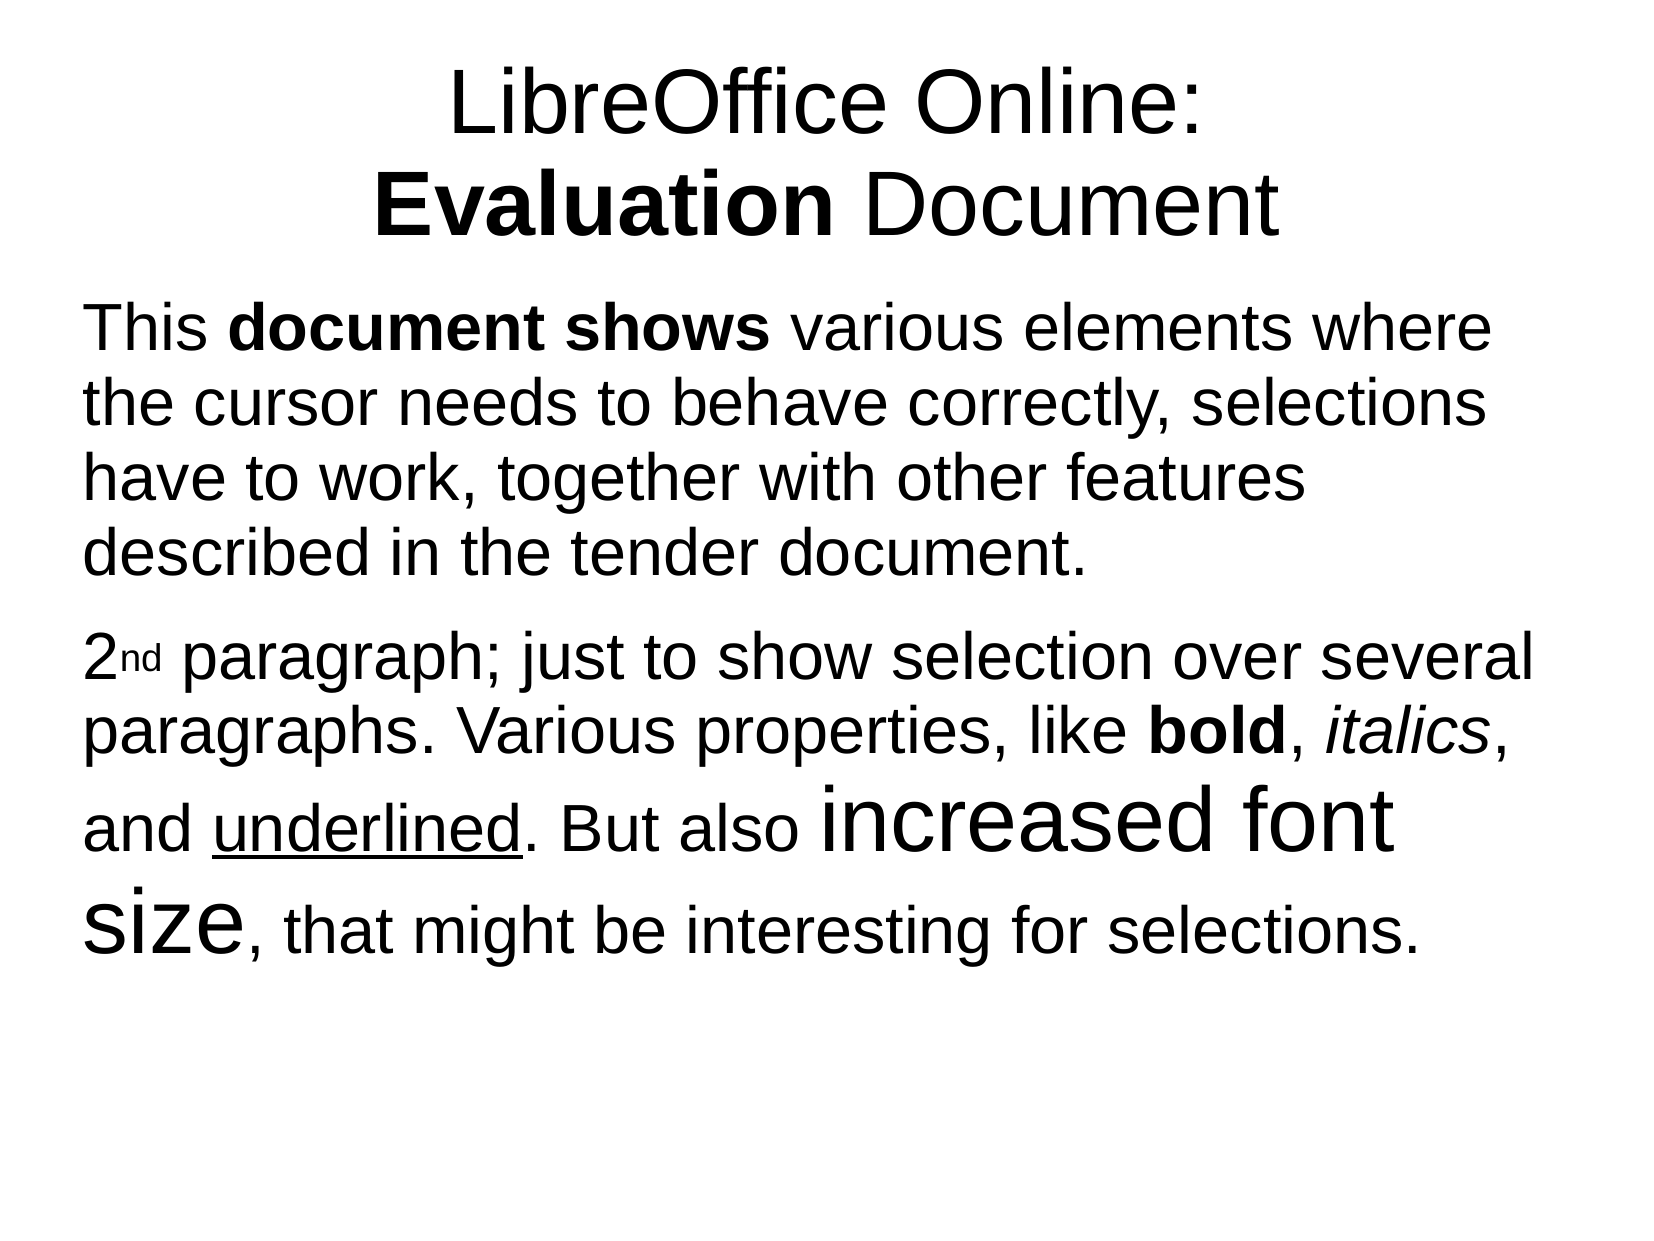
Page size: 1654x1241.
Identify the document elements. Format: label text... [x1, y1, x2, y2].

title LibreOffice Online: Evaluation Document [82, 49, 1571, 257]
list This document shows various elements where the cursor needs to behave correctly, selections have to work, together with other features described in the tender document. 2nd paragraph; just to show selection over several paragraphs. Various properties, like bold, italics, and underlined. But also increased font size, that might be interesting for selections. [82, 290, 1571, 1010]
